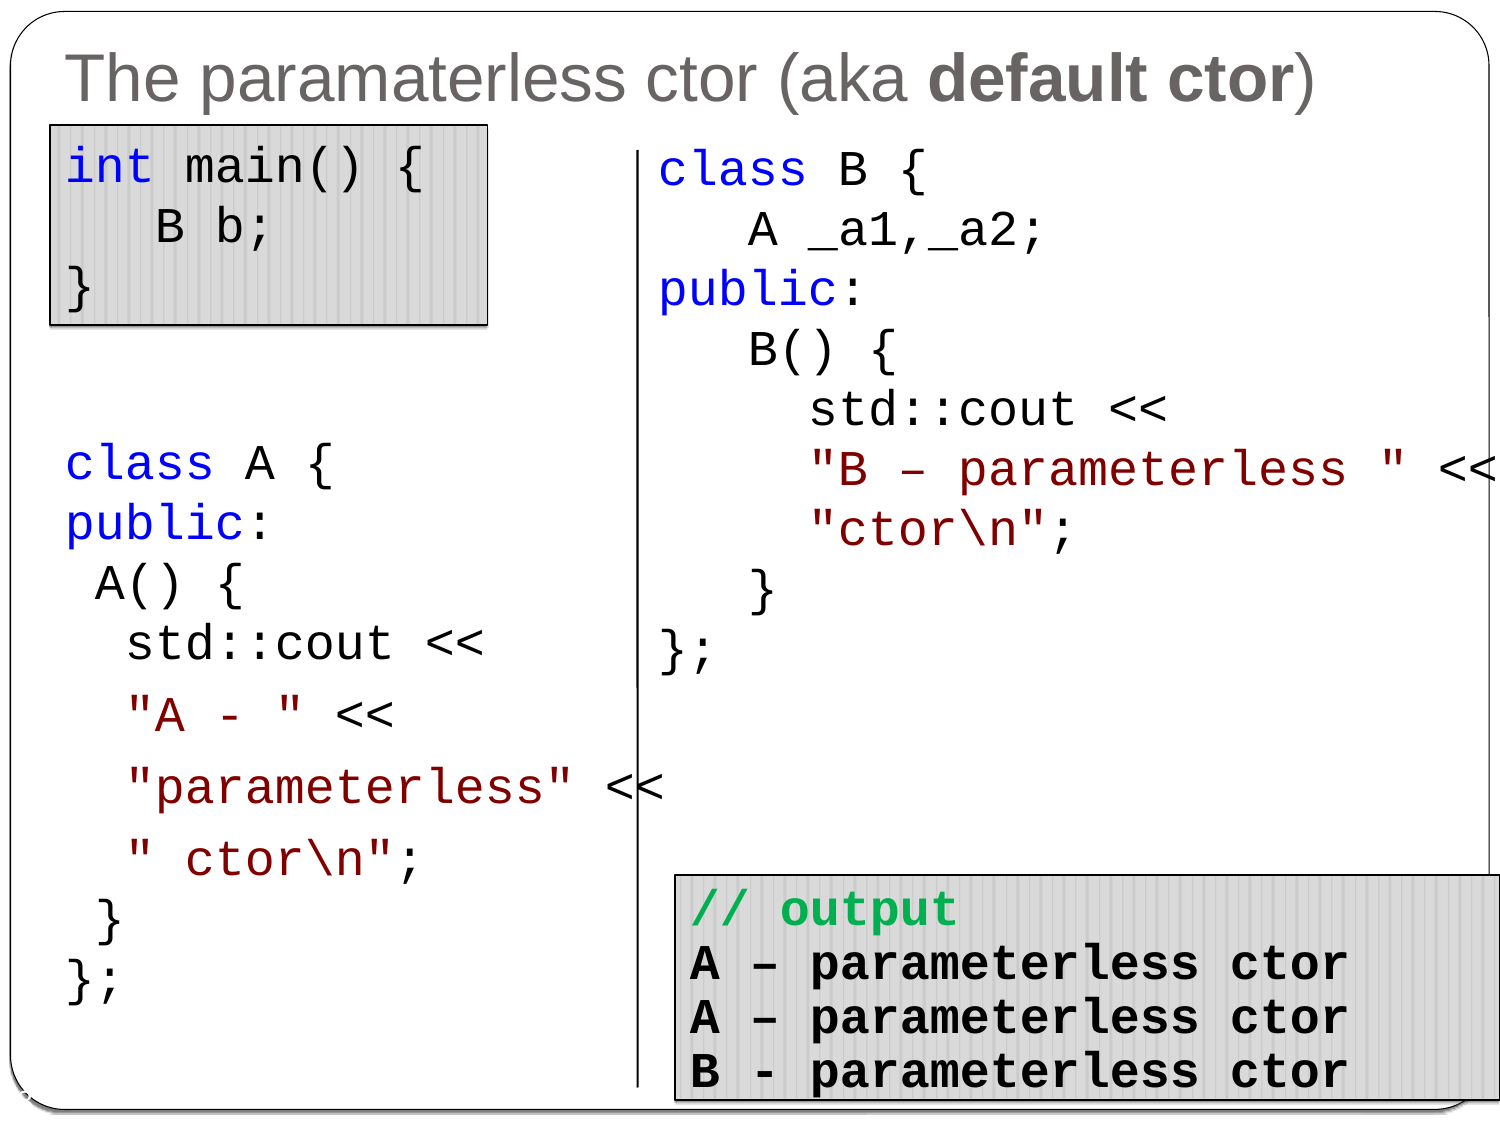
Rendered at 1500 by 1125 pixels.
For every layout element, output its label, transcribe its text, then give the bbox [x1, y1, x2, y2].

text_box // output A – parameterless ctor A – parameterless ctor B - parameterless ctor [674, 874, 1500, 1100]
slide_number <number> [0, 1074, 50, 1125]
text_box class B { A _a1,_a2; public: B() { std::cout << "B – parameterless " << "ctor\n"; } }; [627, 112, 1500, 698]
text_box int main() { B b; } [49, 125, 488, 325]
title The paramaterless ctor (aka default ctor) [50, 24, 1450, 130]
list class A { public: A() { std::cout << "A - " << "parameterless" << " ctor\n"; } }; [50, 350, 1500, 1113]
